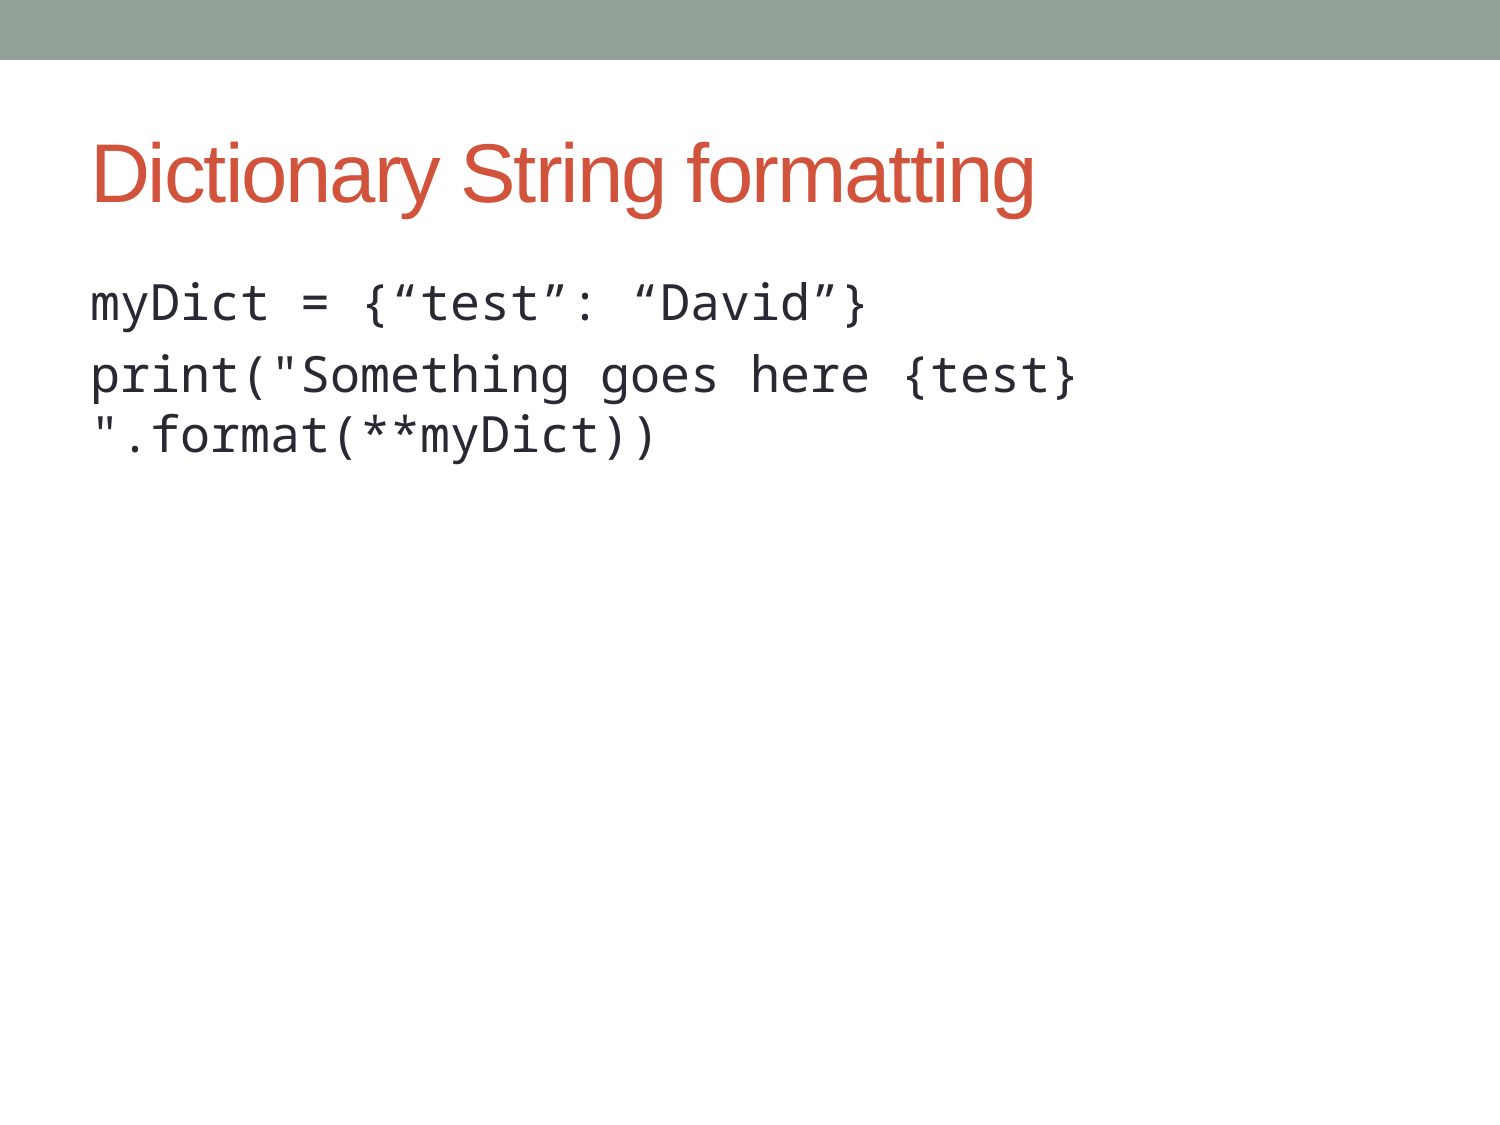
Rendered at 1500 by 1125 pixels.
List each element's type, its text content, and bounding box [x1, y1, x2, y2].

list myDict = {“test”: “David”} print("Something goes here {test} ".format(**myDict)) [75, 262, 1450, 1063]
title Dictionary String formatting [75, 87, 1426, 251]
